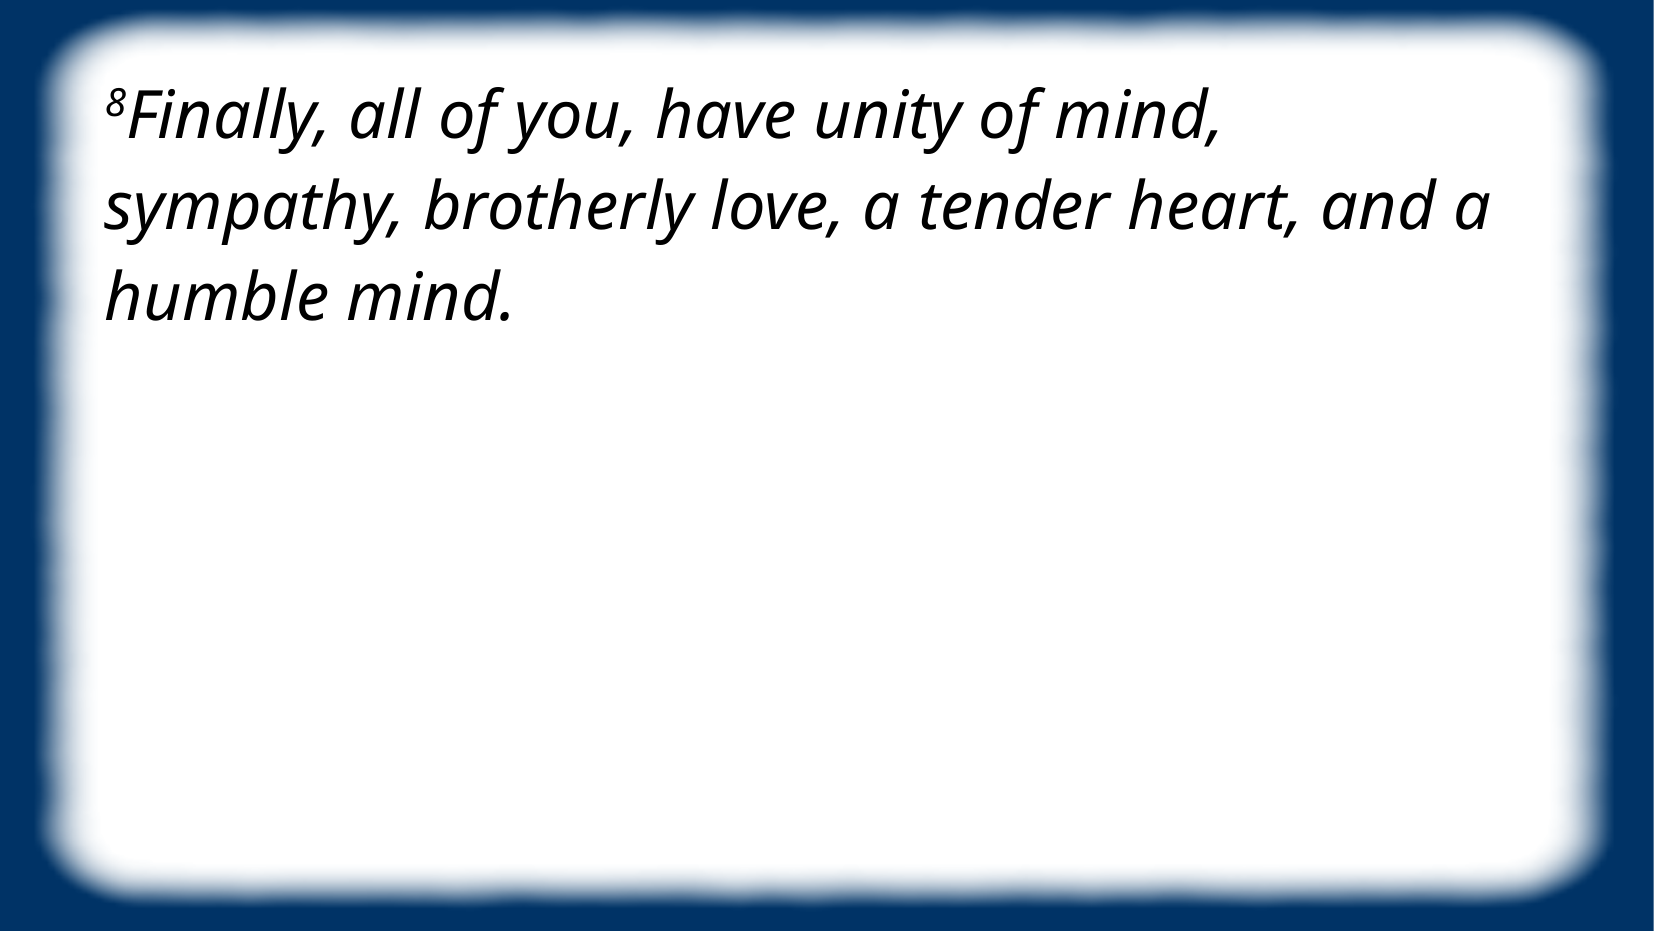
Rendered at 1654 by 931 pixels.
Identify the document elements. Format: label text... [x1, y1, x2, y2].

picture [0, 0, 1654, 931]
text_box 8Finally, all of you, have unity of mind, sympathy, brotherly love, a tender heart, and a humble mind. [90, 60, 1561, 421]
